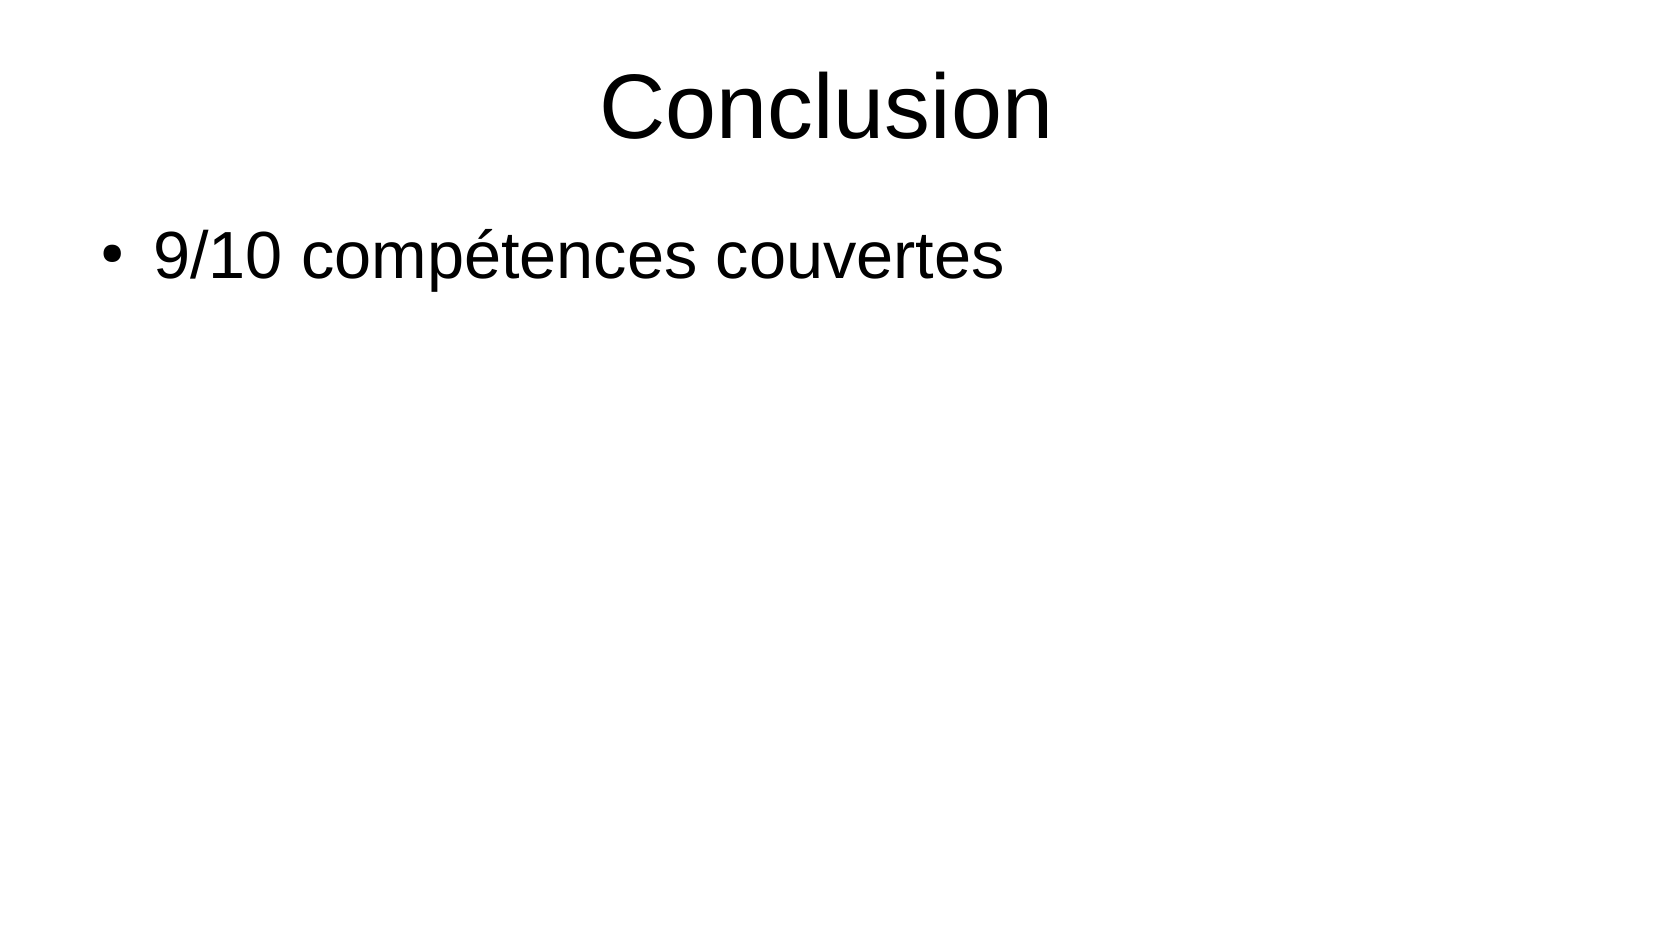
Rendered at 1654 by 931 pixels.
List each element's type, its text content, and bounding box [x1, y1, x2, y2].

title Conclusion [82, 29, 1571, 185]
list 9/10 compétences couvertes [82, 217, 1571, 680]
